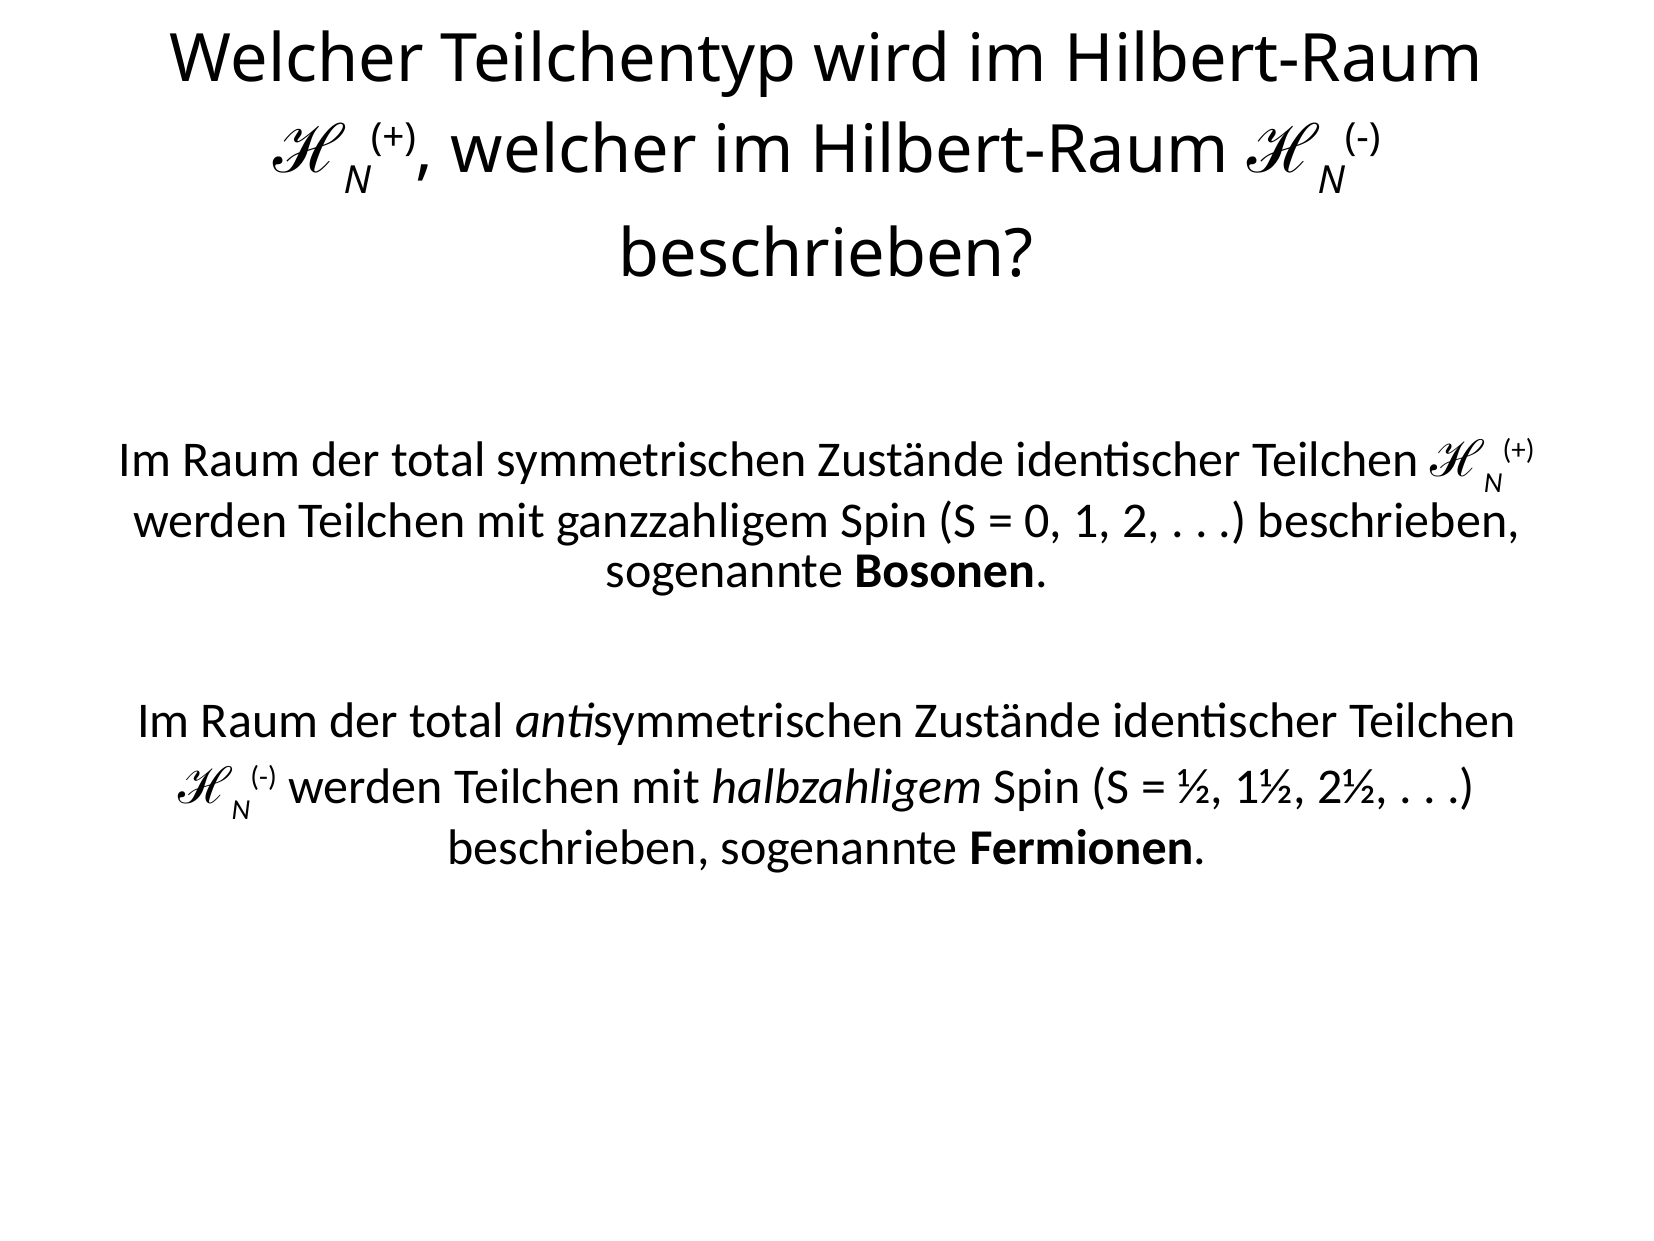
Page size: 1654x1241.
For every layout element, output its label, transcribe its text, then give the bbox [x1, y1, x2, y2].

subtitle Im Raum der total symmetrischen Zustände identischer Teilchen ℋN(+) werden Teilchen mit ganzzahligem Spin (S = 0, 1, 2, . . .) beschrieben, sogenannte Bosonen. Im Raum der total antisymmetrischen Zustände identischer Teilchen ℋN(-) werden Teilchen mit halbzahligem Spin (S = ½, 1½, 2½, . . .) beschrieben, sogenannte Fermionen. [82, 290, 1571, 1010]
title Welcher Teilchentyp wird im Hilbert-Raum ℋN(+), welcher im Hilbert-Raum ℋN(-) beschrieben? [82, 49, 1571, 257]
